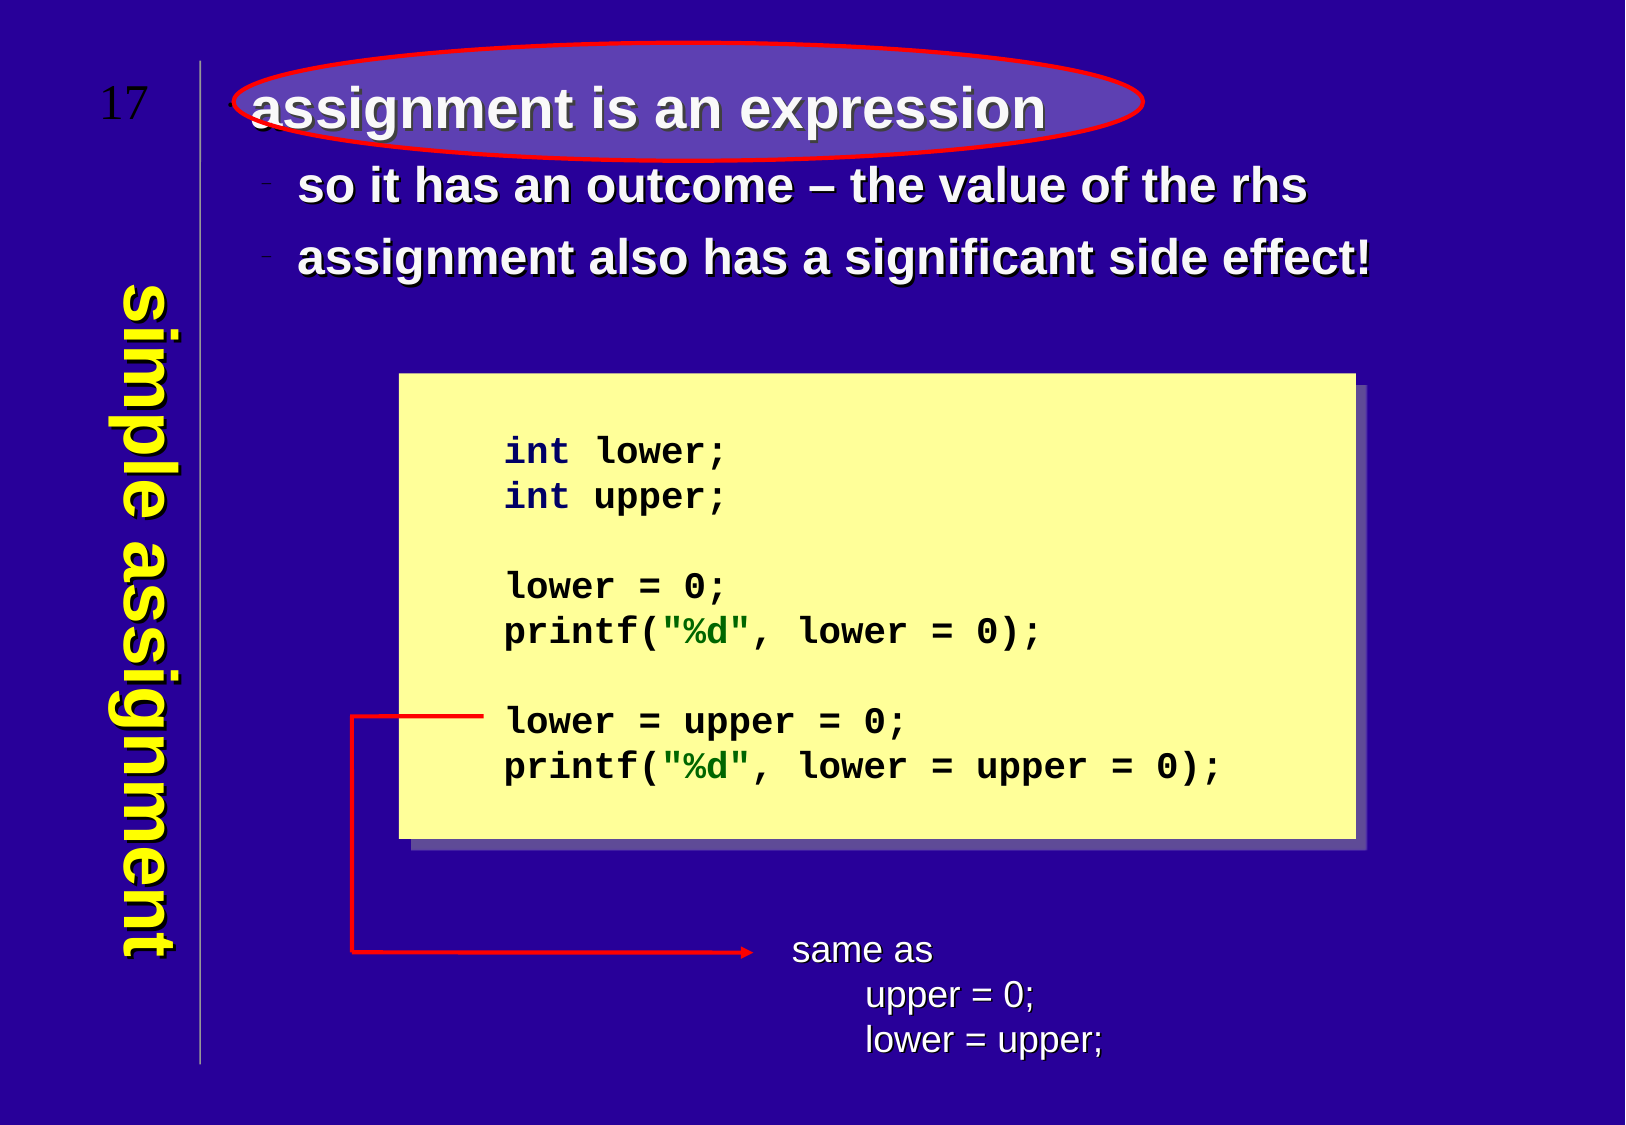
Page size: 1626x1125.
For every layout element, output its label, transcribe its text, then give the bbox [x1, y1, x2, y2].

list assignment is an expression so it has an outcome – the value of the rhs assignment also has a significant side effect! [212, 62, 1550, 1063]
text_box int lower; int upper; lower = 0; printf("%d", lower = 0); lower = upper = 0; printf("%d", lower = upper = 0); [398, 373, 1356, 839]
text_box [233, 42, 1144, 161]
title simple assignment [19, 147, 207, 1093]
text_box same as upper = 0; lower = upper; [777, 916, 1274, 1068]
